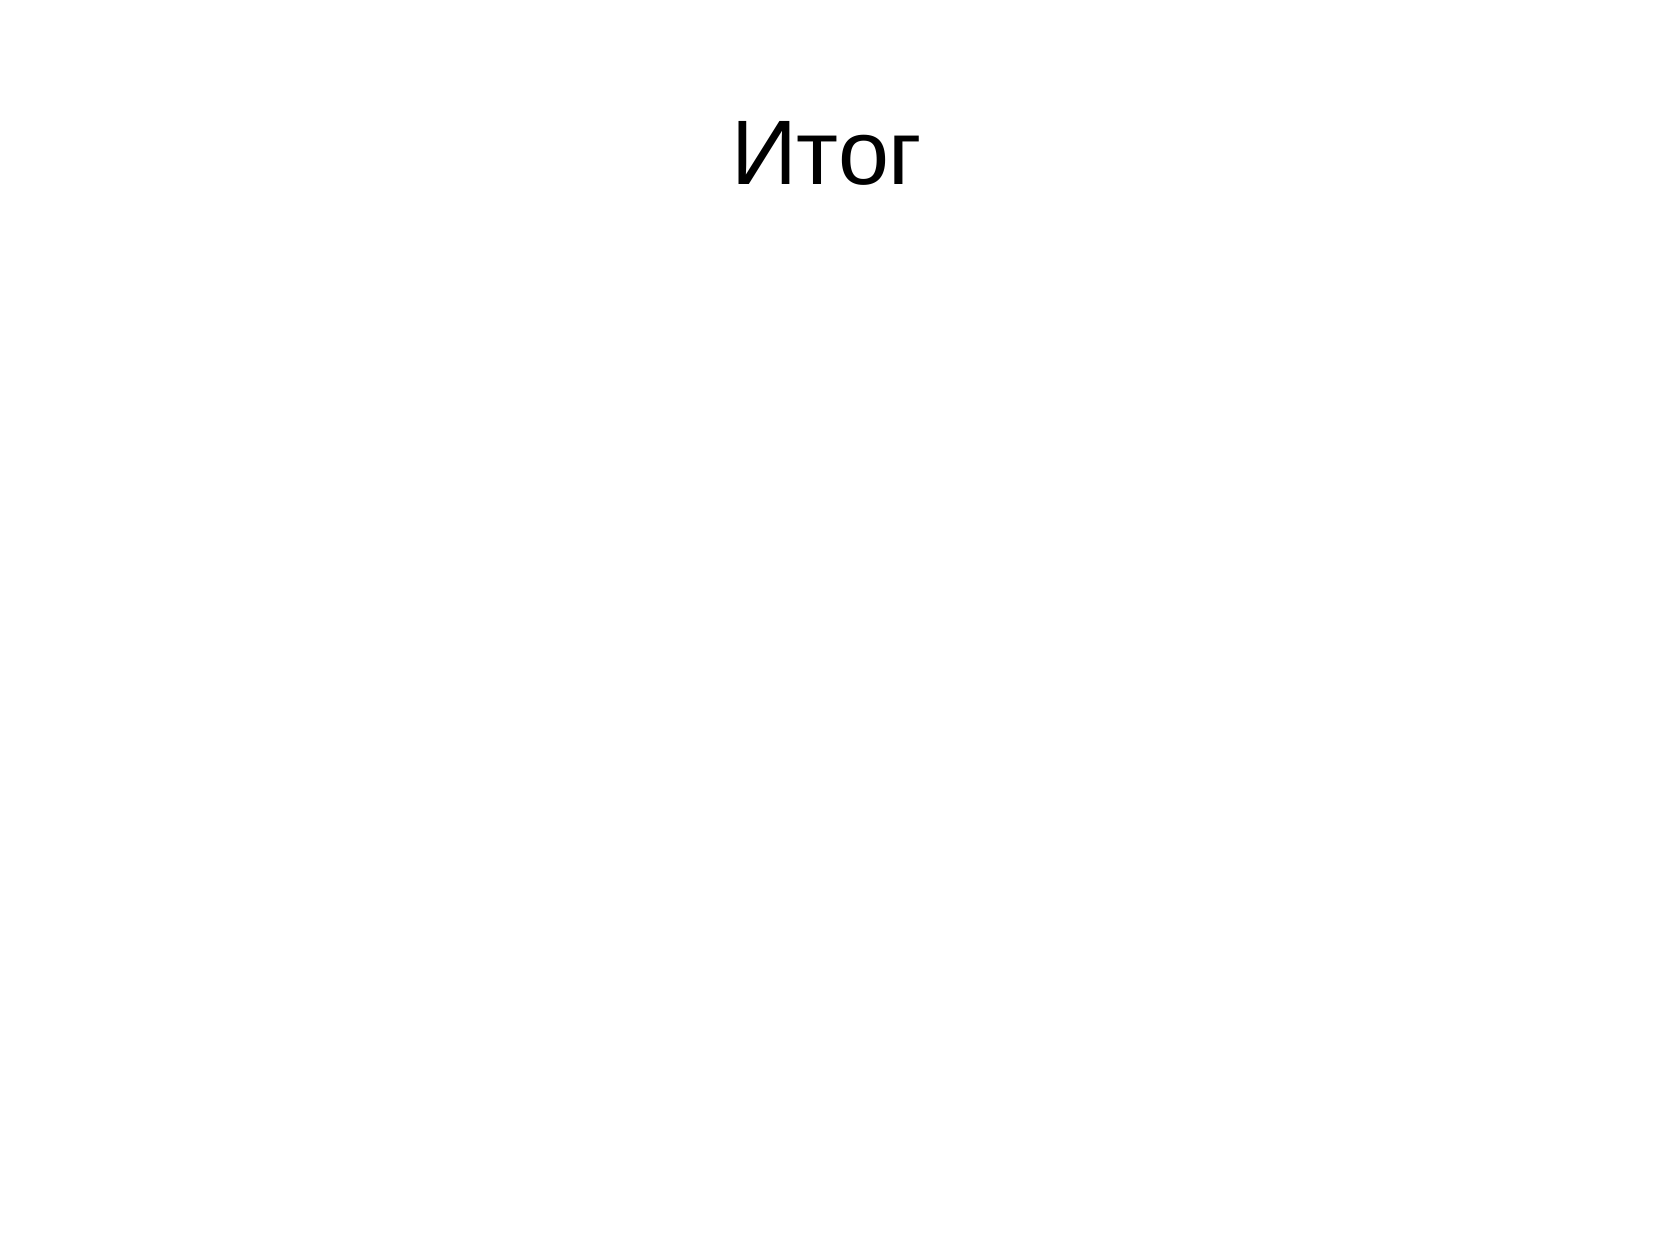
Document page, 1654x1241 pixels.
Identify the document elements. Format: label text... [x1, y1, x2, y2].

title Итог [82, 49, 1571, 257]
